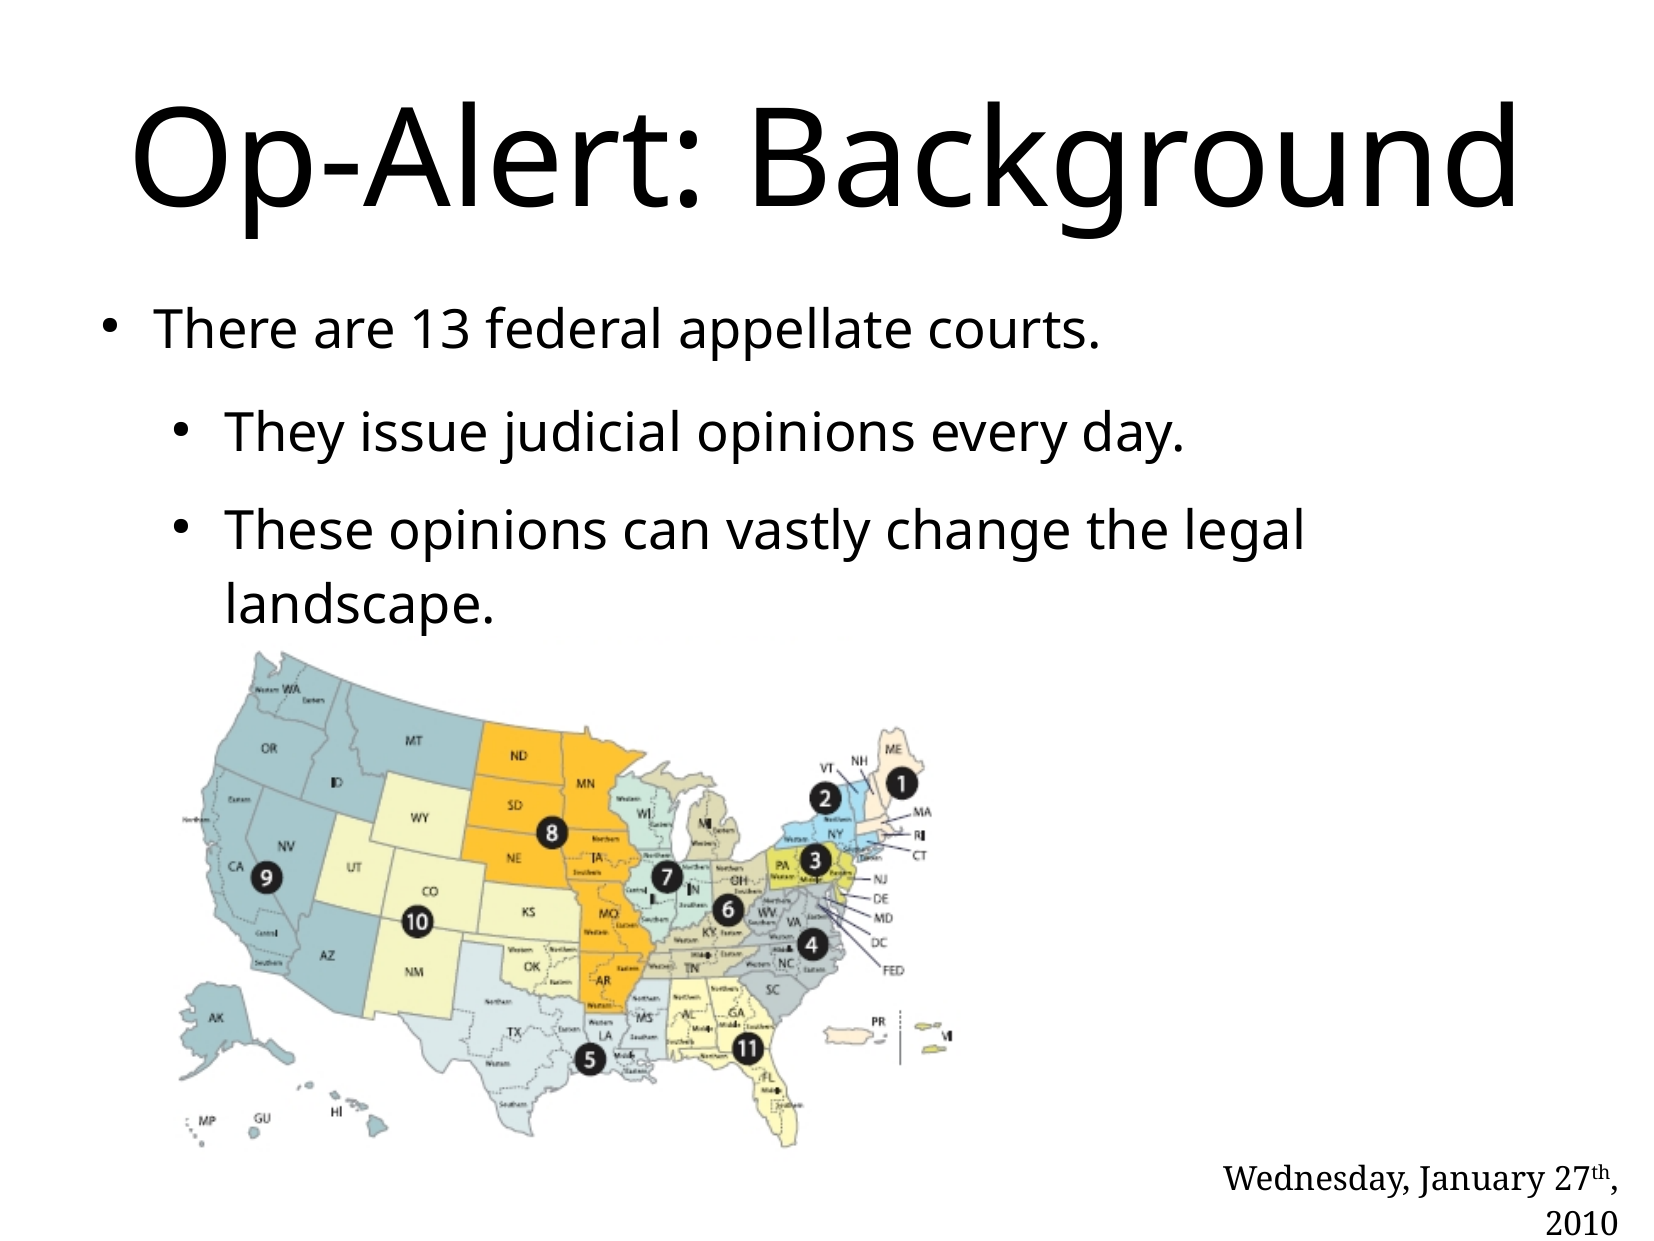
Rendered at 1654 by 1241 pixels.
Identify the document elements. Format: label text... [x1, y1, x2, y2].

list There are 13 federal appellate courts. They issue judicial opinions every day. These opinions can vastly change the legal landscape. [82, 290, 1463, 1109]
title Op-Alert: Background [82, 49, 1571, 257]
picture [147, 1109, 976, 1163]
